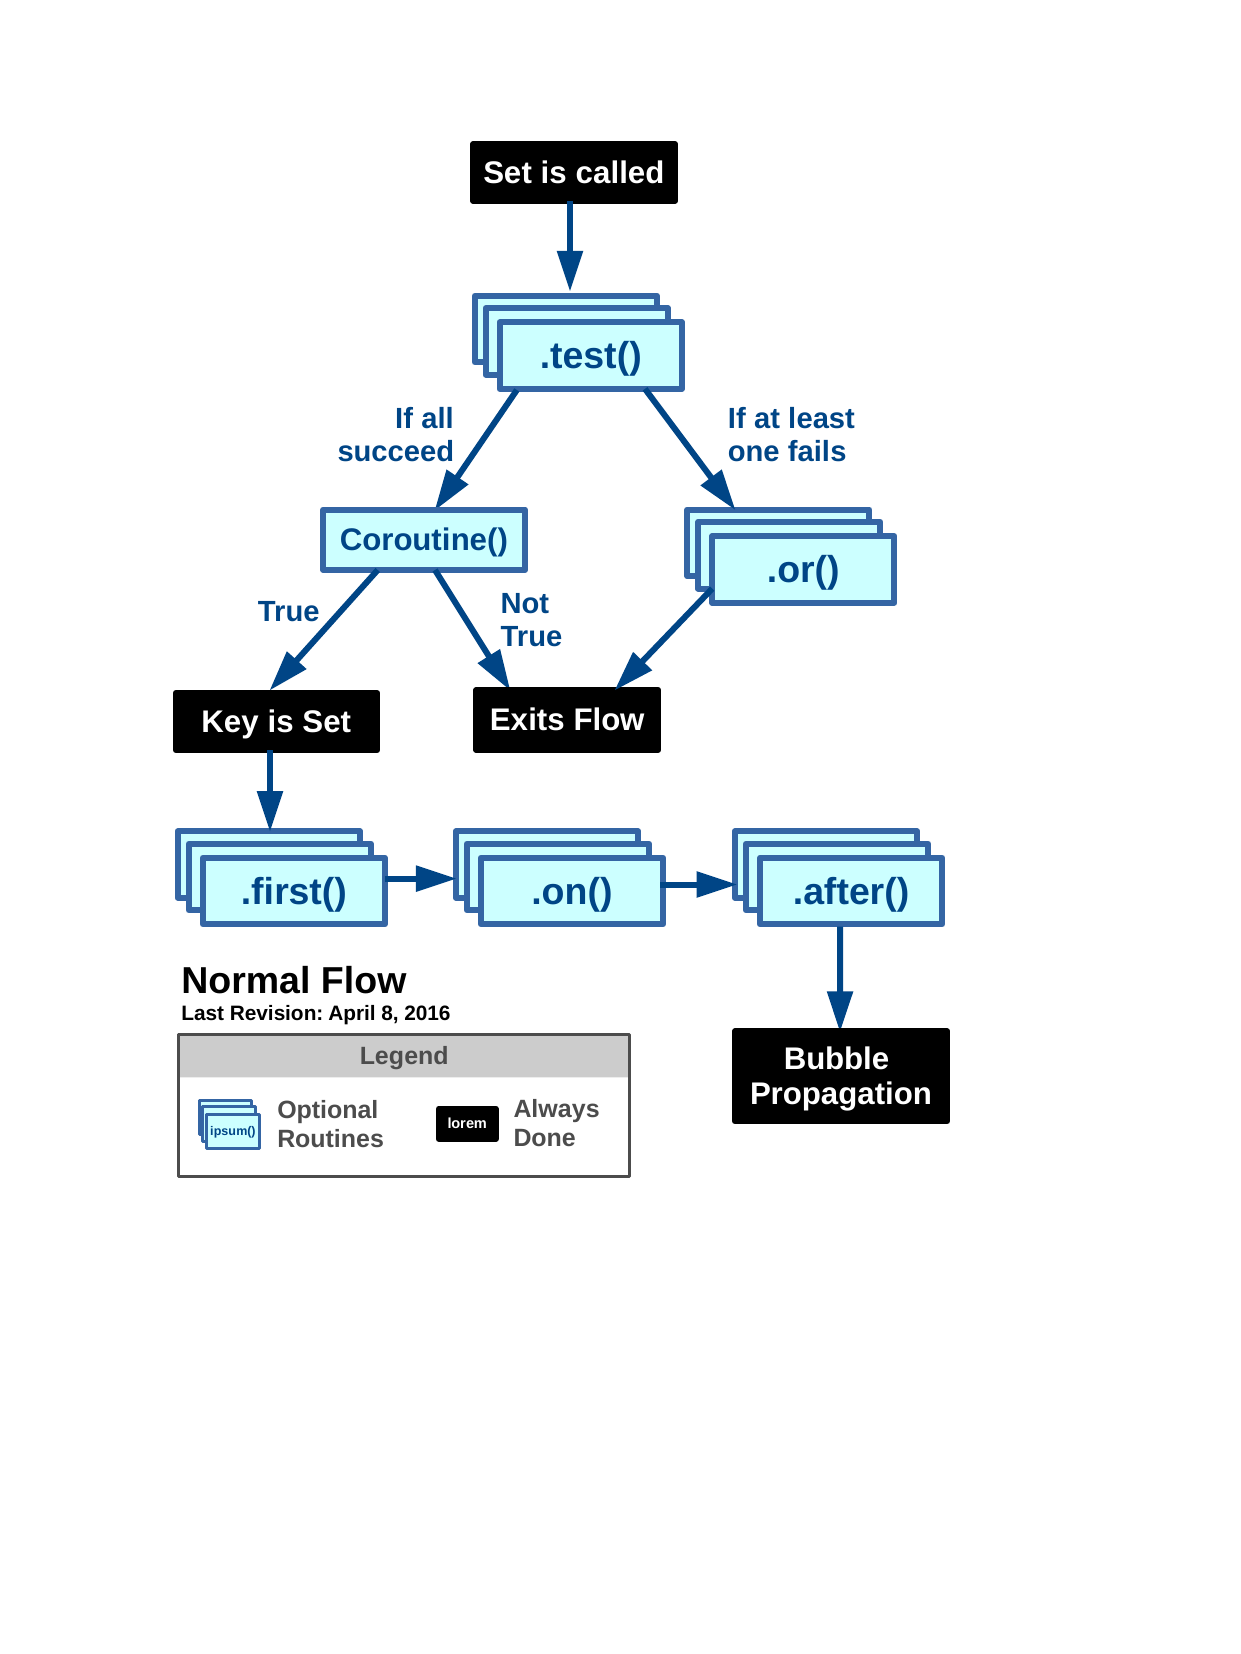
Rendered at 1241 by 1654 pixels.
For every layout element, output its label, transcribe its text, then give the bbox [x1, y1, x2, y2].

text_box .test() [687, 509, 870, 577]
text_box .first() [202, 857, 385, 925]
text_box Set is called [473, 143, 676, 201]
text_box Legend [180, 1036, 628, 1078]
text_box Normal Flow Last Revision: April 8, 2016 [166, 951, 466, 1032]
text_box .test() [177, 831, 360, 898]
text_box Coroutine() [323, 509, 526, 571]
text_box .test() [466, 843, 650, 911]
text_box .test() [698, 521, 881, 589]
text_box .test() [485, 308, 668, 375]
text_box If at least one fails [713, 394, 871, 476]
text_box Optional Routines [262, 1088, 400, 1160]
text_box .test() [745, 843, 929, 911]
text_box Key is Set [175, 693, 378, 751]
text_box .or() [712, 536, 895, 603]
text_box ipsum() [206, 1114, 260, 1149]
text_box Not True [485, 579, 591, 661]
text_box .test() [188, 843, 371, 911]
text_box .after() [760, 857, 943, 925]
text_box .test() [499, 322, 682, 389]
text_box True [243, 587, 349, 636]
text_box .on() [480, 857, 664, 925]
text_box If all succeed [322, 395, 526, 481]
text_box lorem [438, 1108, 496, 1139]
text_box Always Done [498, 1087, 616, 1159]
text_box .test() [455, 831, 639, 898]
text_box Bubble Propagation [735, 1031, 948, 1122]
text_box .test() [474, 295, 657, 363]
text_box [199, 1100, 256, 1142]
text_box .test() [735, 831, 918, 898]
text_box Exits Flow [476, 690, 659, 751]
